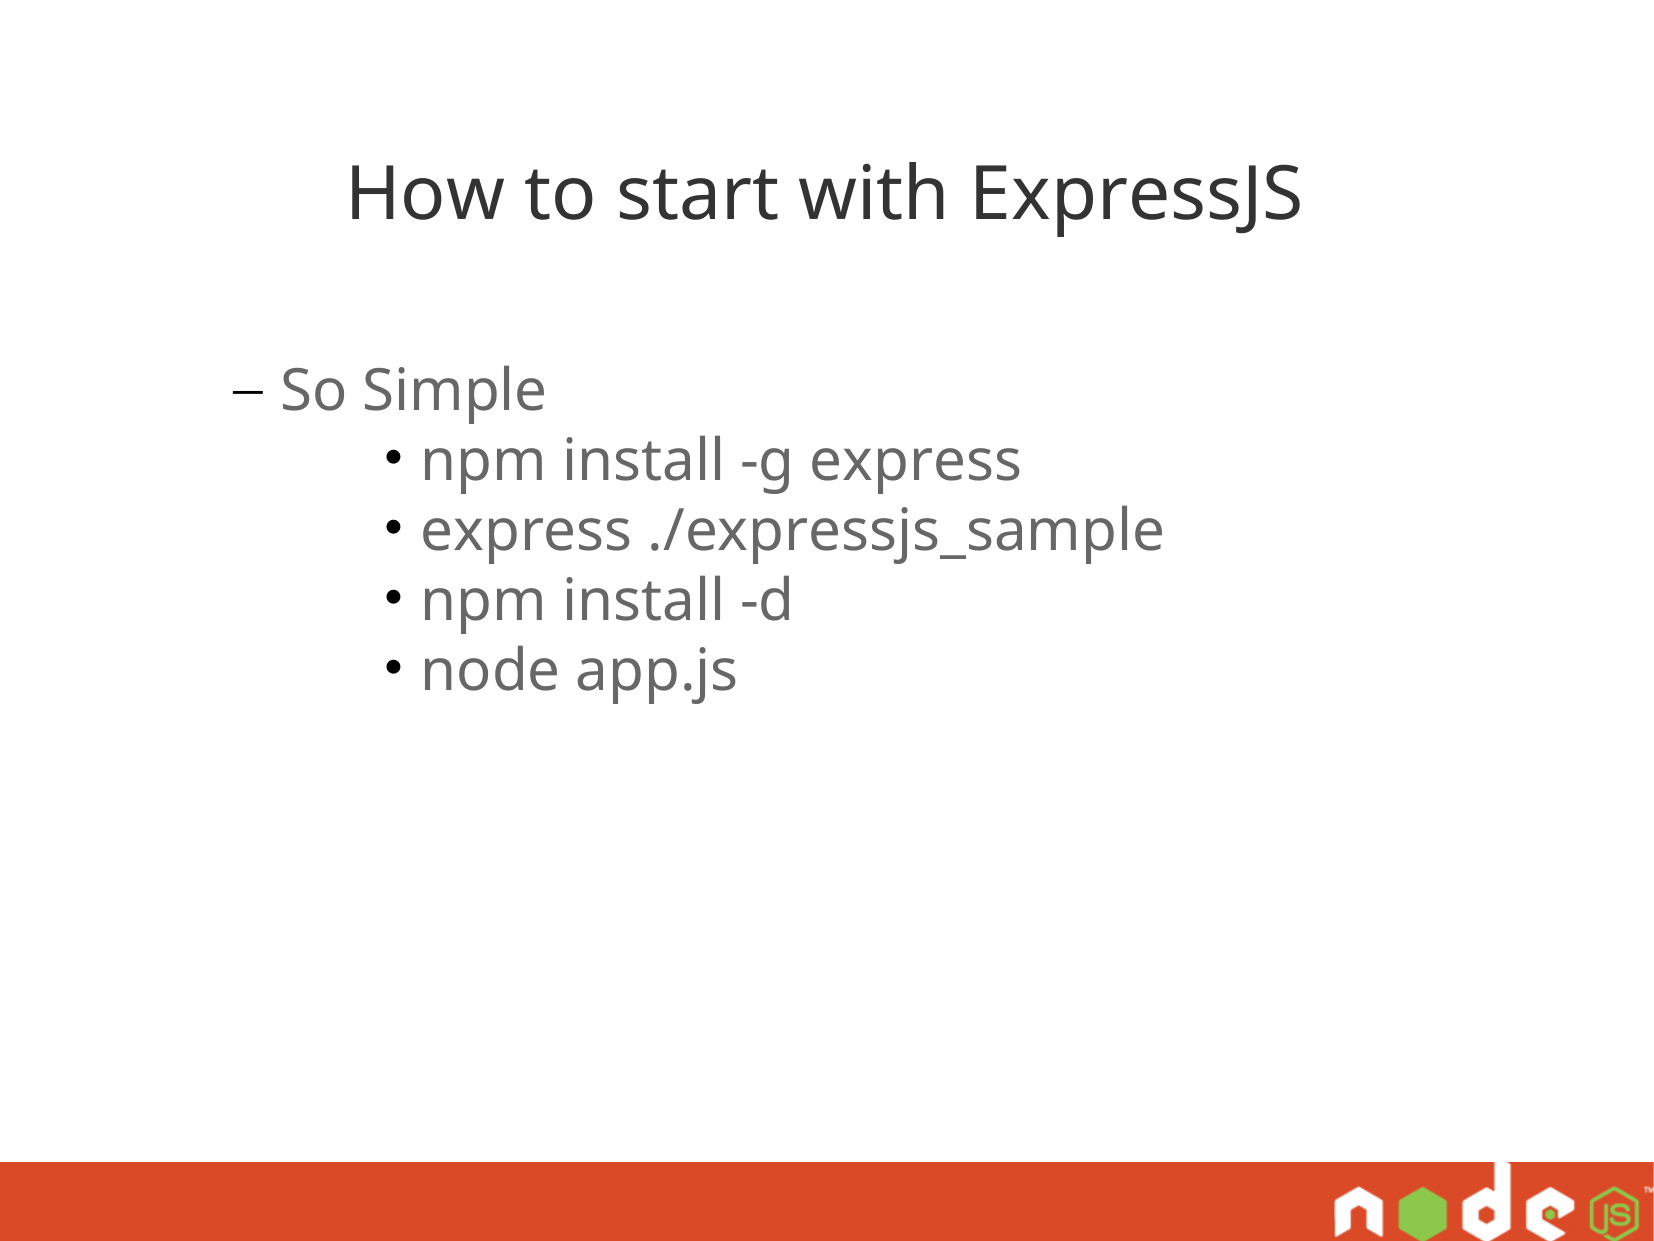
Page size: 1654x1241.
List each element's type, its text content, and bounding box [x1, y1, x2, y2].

picture [0, 1156, 1654, 1241]
list So Simple npm install -g express express ./expressjs_sample npm install -d node app.js [75, 343, 1587, 1163]
title How to start with ExpressJS [112, 52, 1538, 338]
